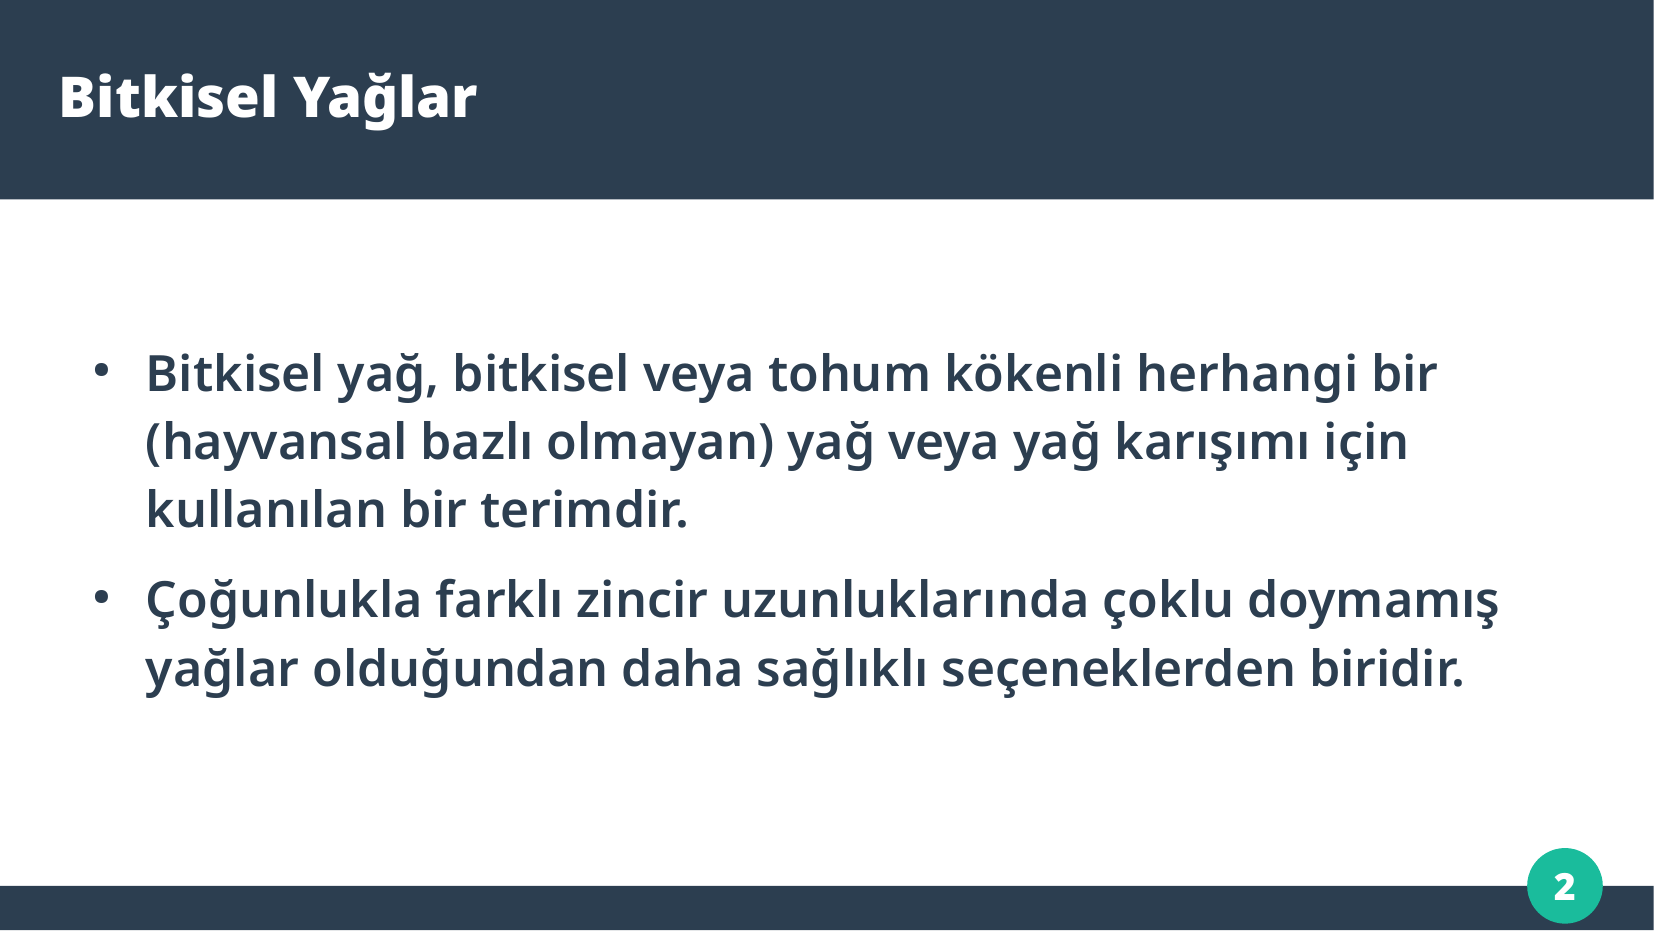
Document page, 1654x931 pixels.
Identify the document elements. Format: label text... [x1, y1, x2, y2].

list Bitkisel yağ, bitkisel veya tohum kökenli herhangi bir (hayvansal bazlı olmayan) yağ veya yağ karışımı için kullanılan bir terimdir. Çoğunlukla farklı zincir uzunluklarında çoklu doymamış yağlar olduğundan daha sağlıklı seçeneklerden biridir. [75, 337, 1611, 931]
title Bitkisel Yağlar [59, 37, 1595, 156]
